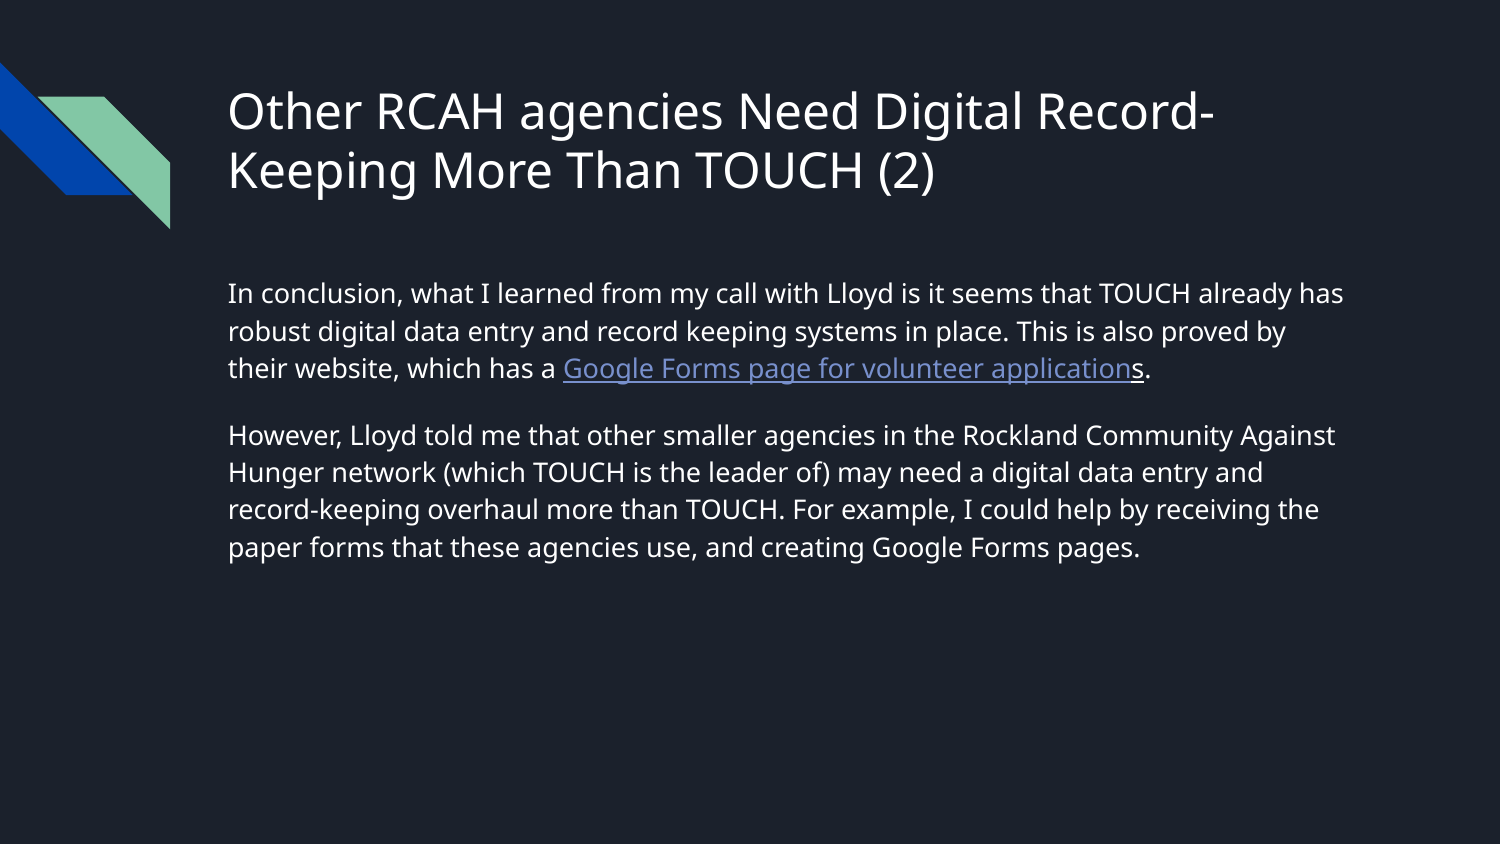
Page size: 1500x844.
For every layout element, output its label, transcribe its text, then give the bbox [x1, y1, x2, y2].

list In conclusion, what I learned from my call with Lloyd is it seems that TOUCH already has robust digital data entry and record keeping systems in place. This is also proved by their website, which has a Google Forms page for volunteer applications. However, Lloyd told me that other smaller agencies in the Rockland Community Against Hunger network (which TOUCH is the leader of) may need a digital data entry and record-keeping overhaul more than TOUCH. For example, I could help by receiving the paper forms that these agencies use, and creating Google Forms pages. [212, 257, 1368, 784]
title Other RCAH agencies Need Digital Record-Keeping More Than TOUCH (2) [212, 64, 1368, 215]
